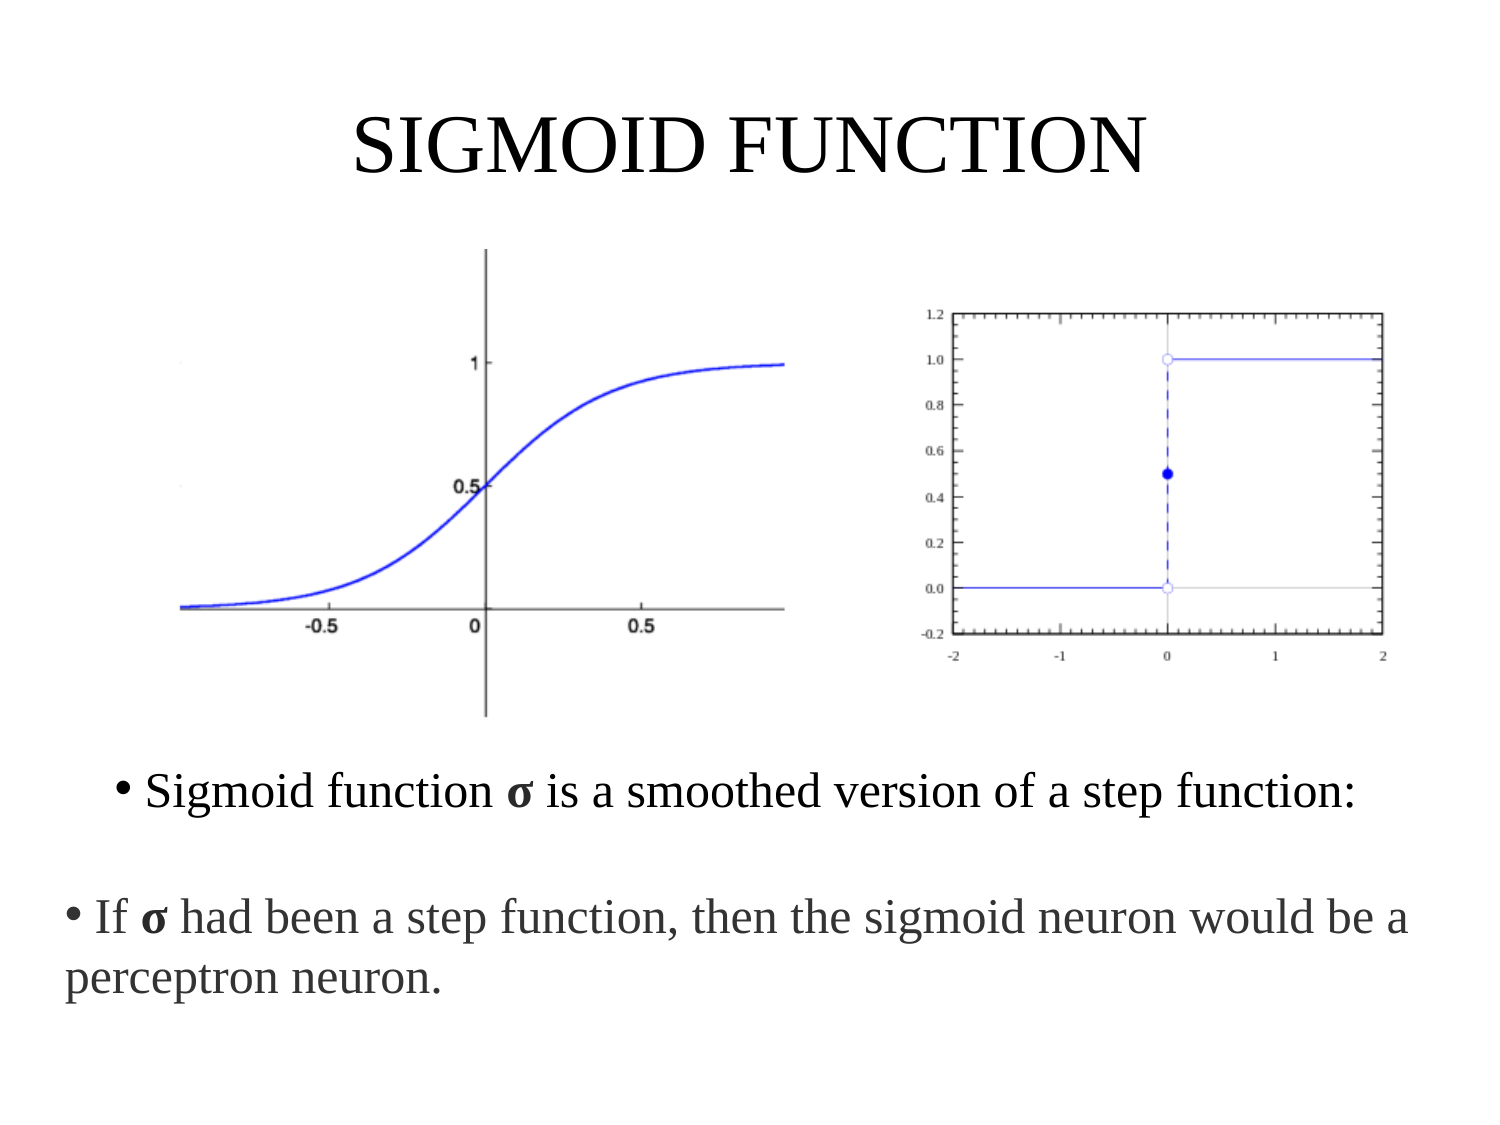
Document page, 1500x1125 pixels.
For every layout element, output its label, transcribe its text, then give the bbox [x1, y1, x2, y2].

title SIGMOID FUNCTION [75, 45, 1426, 233]
picture [912, 299, 1402, 672]
picture [174, 249, 799, 733]
text_box If σ had been a step function, then the sigmoid neuron would be a perceptron neuron. [49, 875, 1500, 1011]
text_box Sigmoid function σ is a smoothed version of a step function: [99, 749, 1413, 826]
